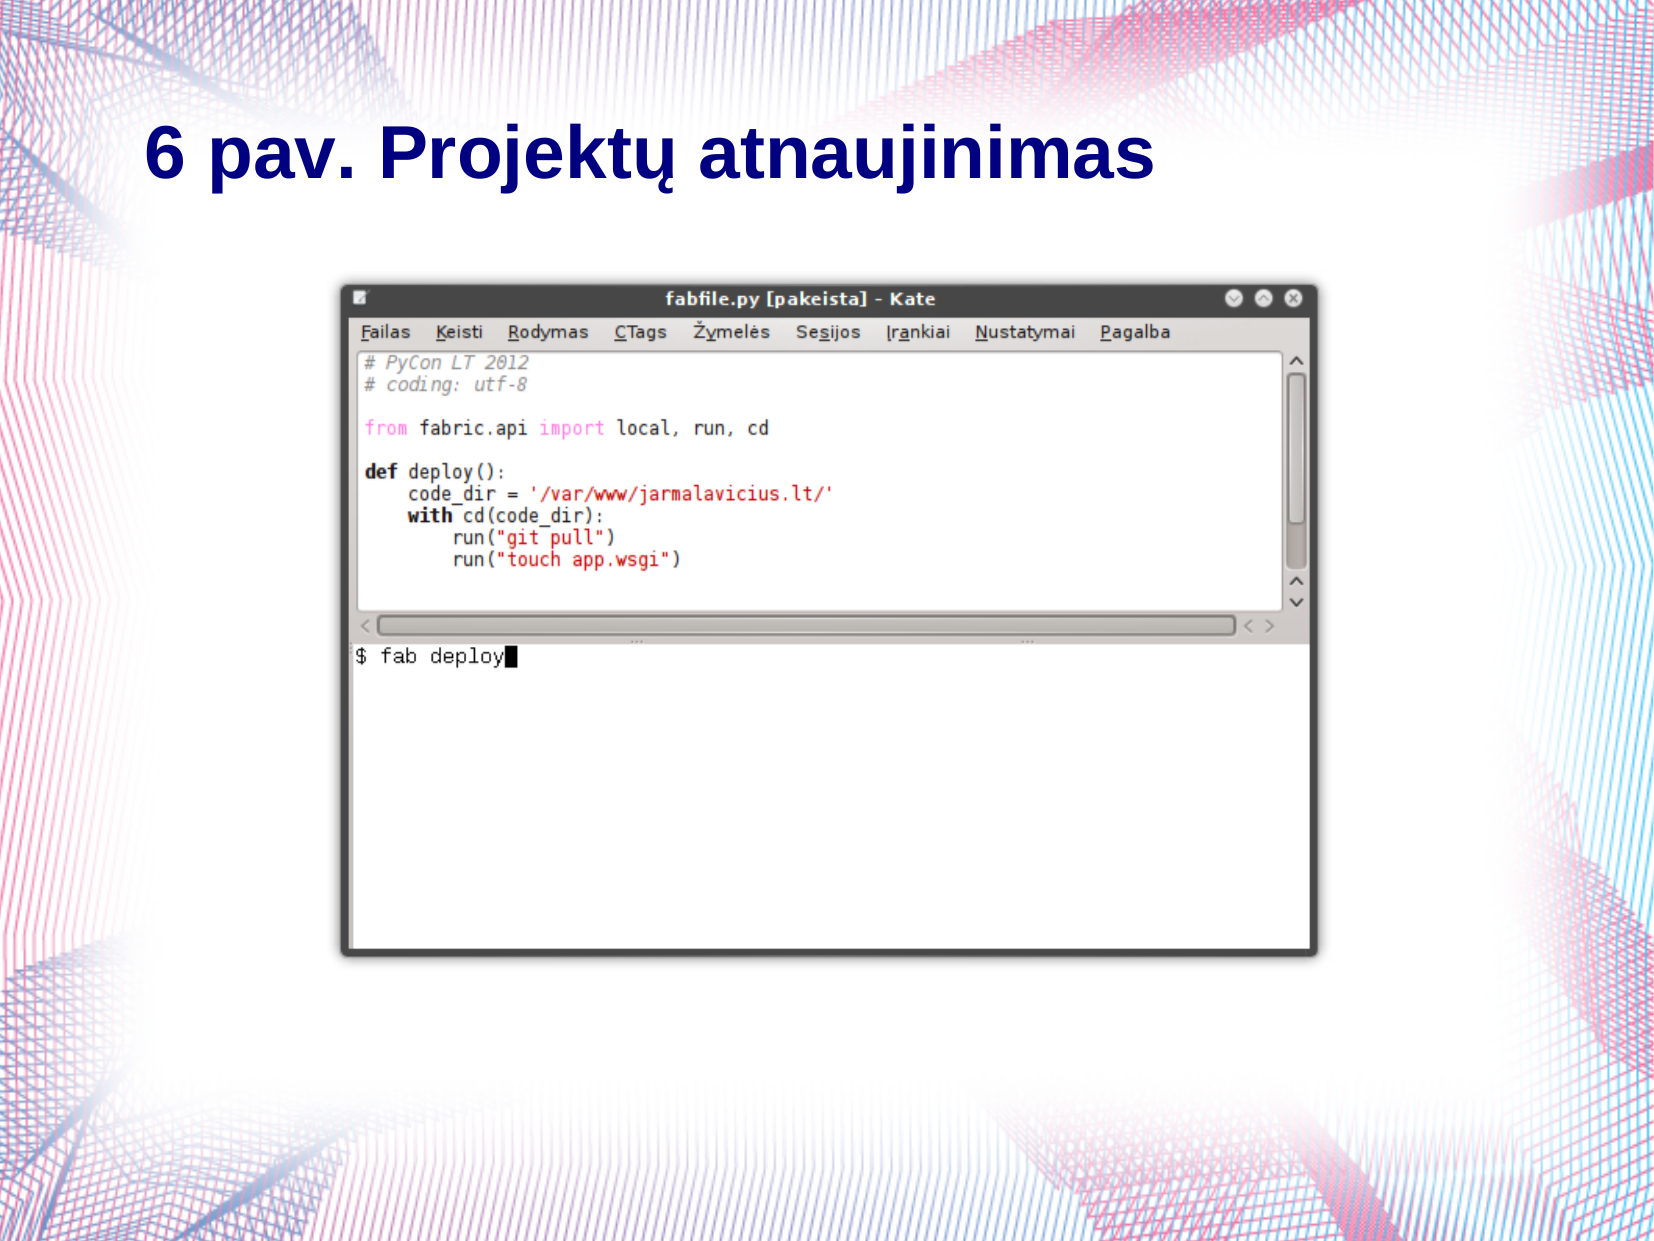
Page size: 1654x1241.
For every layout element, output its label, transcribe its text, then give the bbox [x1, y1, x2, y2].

picture [0, 0, 1654, 1241]
title 6 pav. Projektų atnaujinimas [82, 49, 1571, 257]
